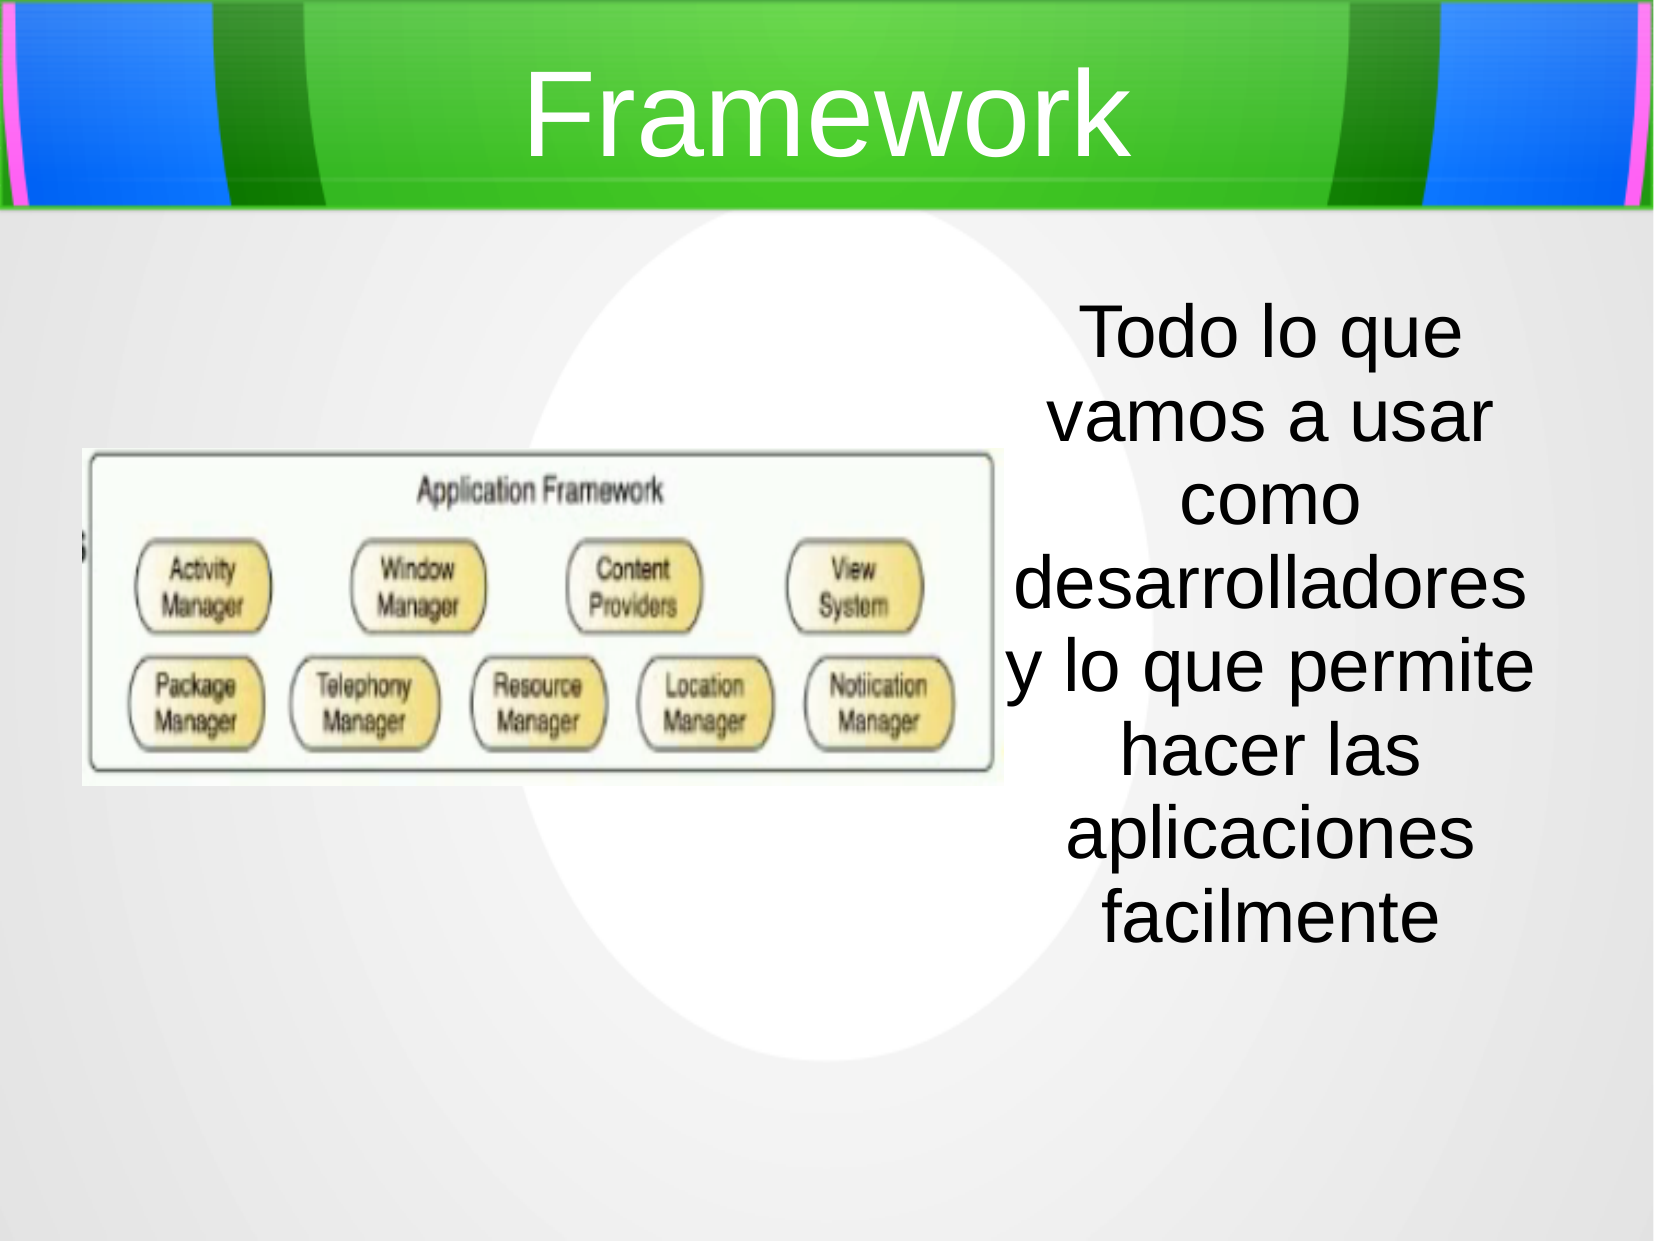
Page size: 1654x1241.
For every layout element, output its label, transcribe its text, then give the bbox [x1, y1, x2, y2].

picture [0, 0, 1654, 1241]
list Todo lo que vamos a usar como desarrolladores y lo que permite hacer las aplicaciones facilmente [1003, 290, 1539, 1010]
title Framework [82, 45, 1571, 183]
